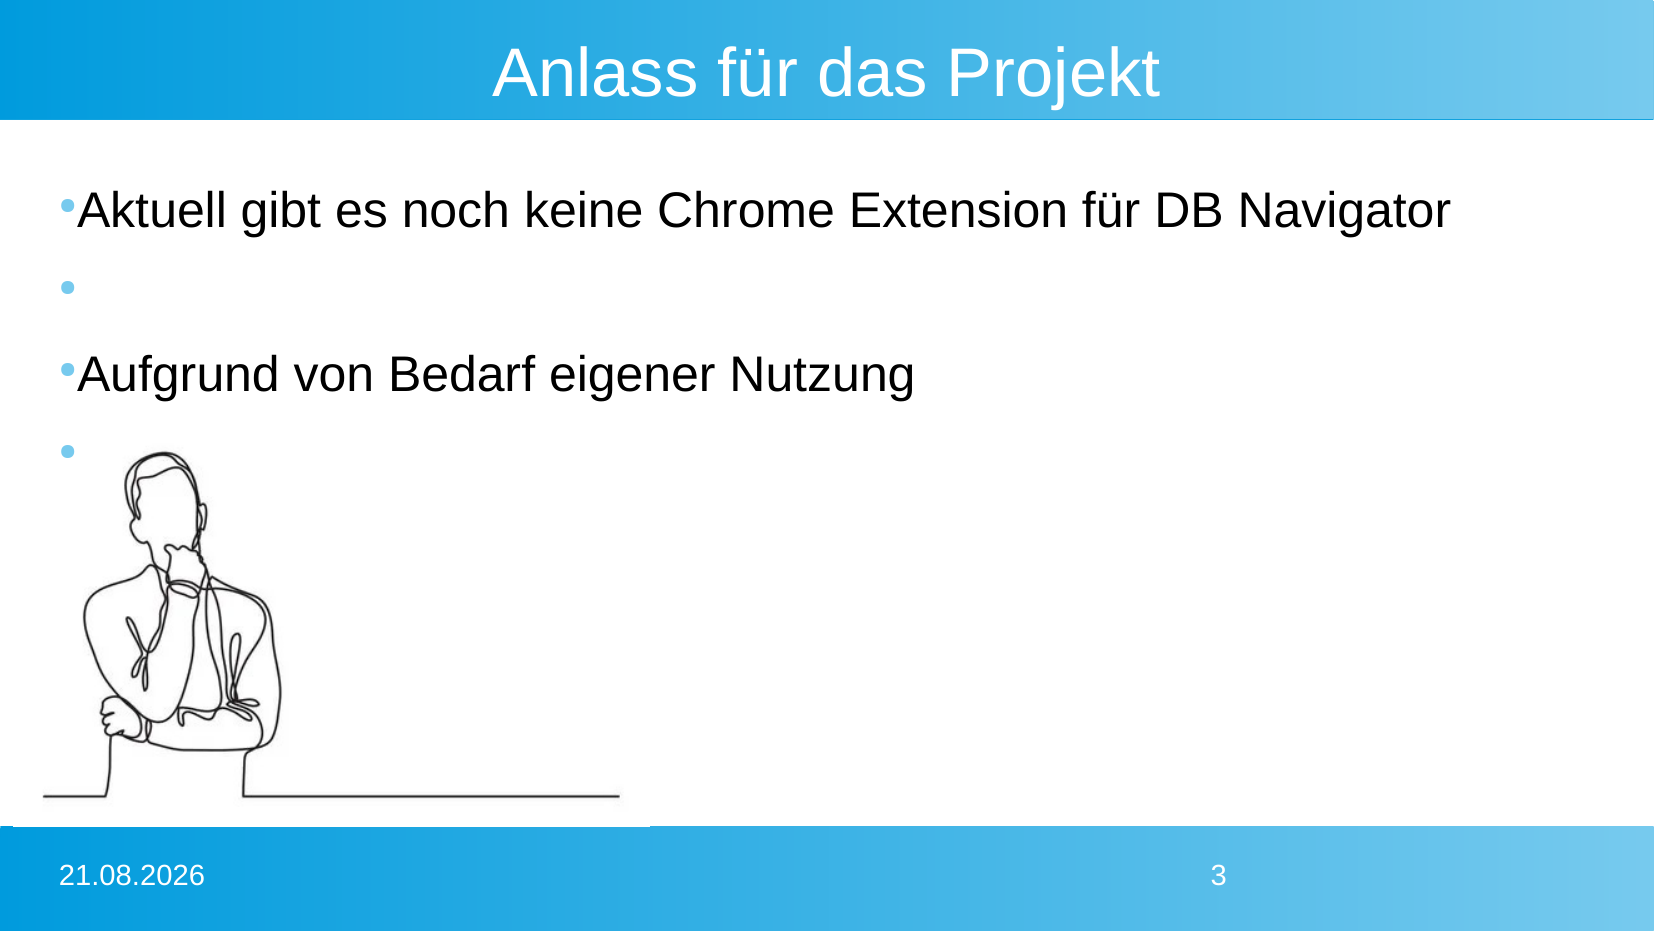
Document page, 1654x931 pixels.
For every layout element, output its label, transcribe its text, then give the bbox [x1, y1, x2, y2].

title Anlass für das Projekt [59, 29, 1595, 108]
text_box [1210, 856, 1595, 916]
picture [13, 376, 650, 827]
text_box [59, 856, 443, 916]
list Aktuell gibt es noch keine Chrome Extension für DB Navigator Aufgrund von Bedarf eigener Nutzung [59, 177, 1595, 768]
